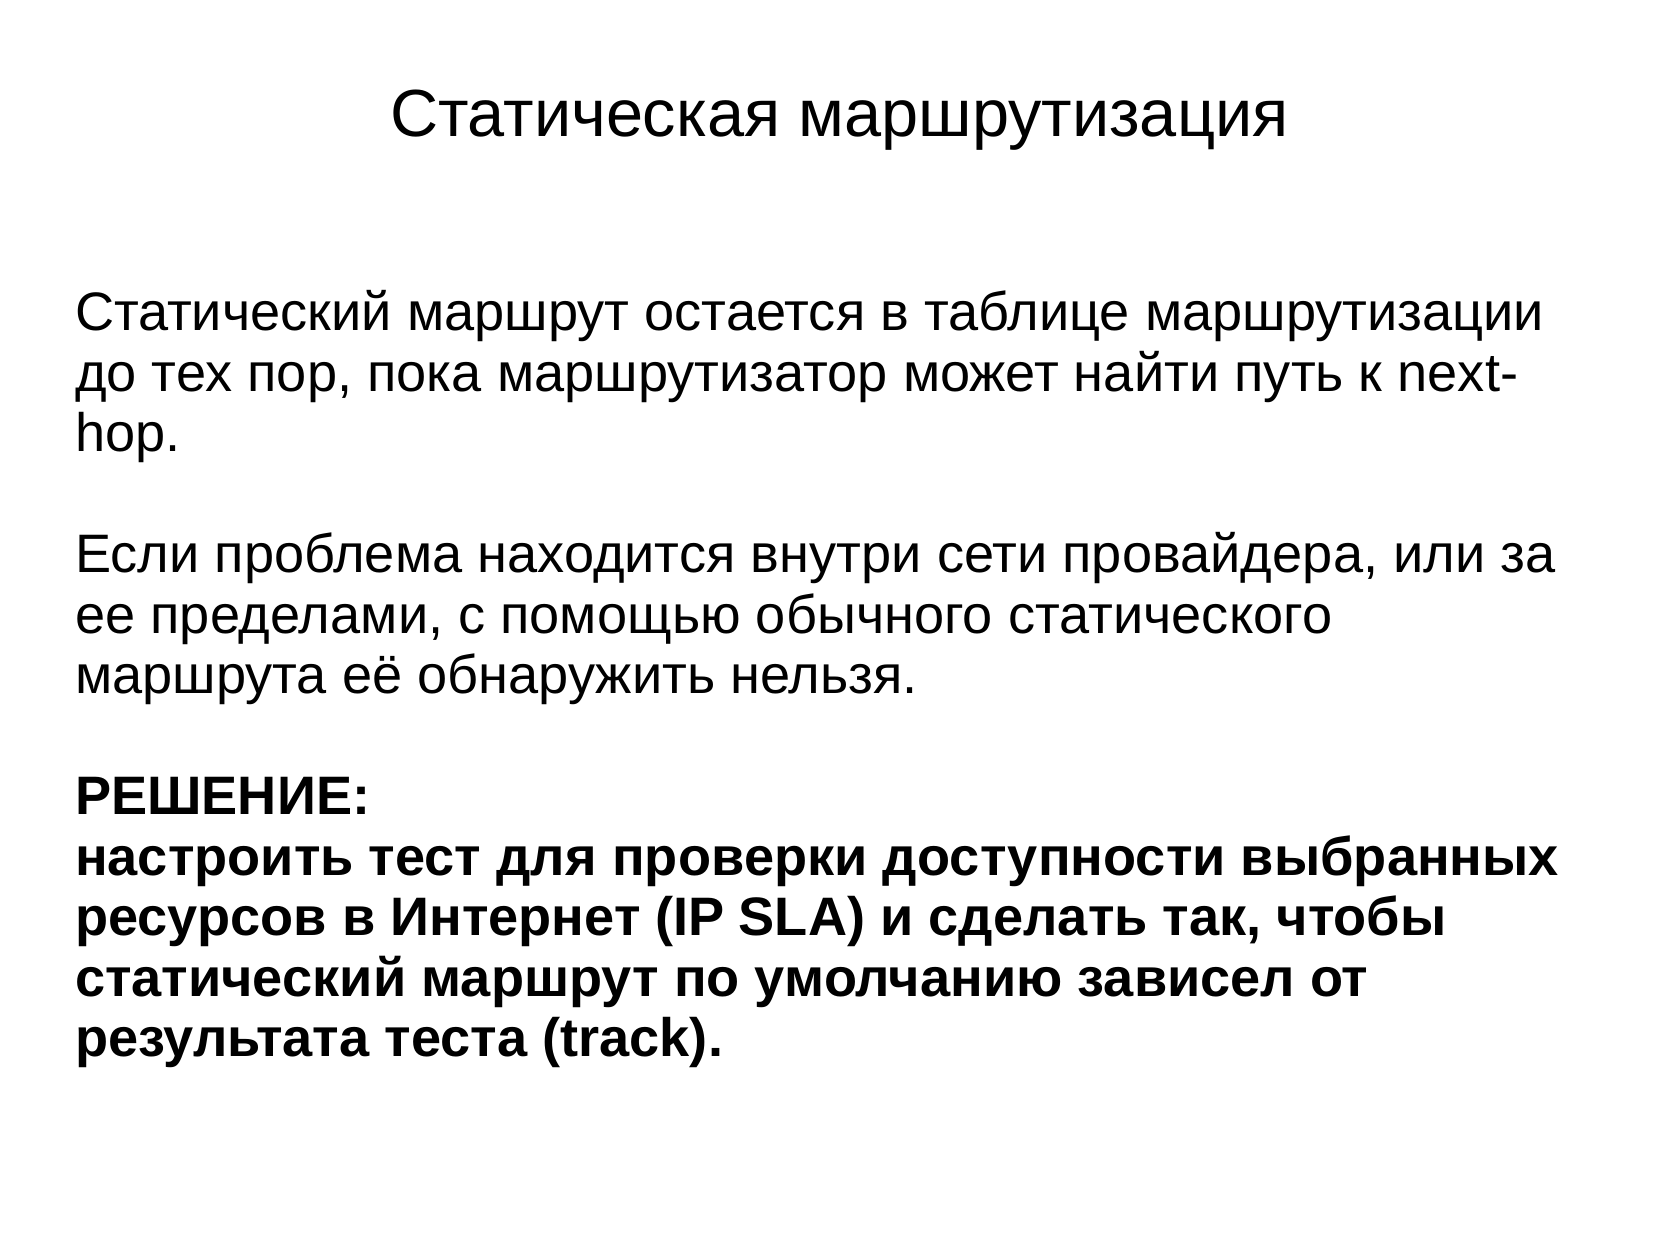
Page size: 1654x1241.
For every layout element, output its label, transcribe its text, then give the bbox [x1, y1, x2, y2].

text_box Статический маршрут остается в таблице маршрутизации до тех пор, пока маршрутизатор может найти путь к next-hop. Если проблема находится внутри сети провайдера, или за ее пределами, с помощью обычного статического маршрута её обнаружить нельзя. РЕШЕНИЕ: настроить тест для проверки доступности выбранных ресурсов в Интернет (IP SLA) и сделать так, чтобы статический маршрут по умолчанию зависел от результата теста (track). [75, 187, 1576, 1163]
title Статическая маршрутизация [75, 70, 1605, 155]
